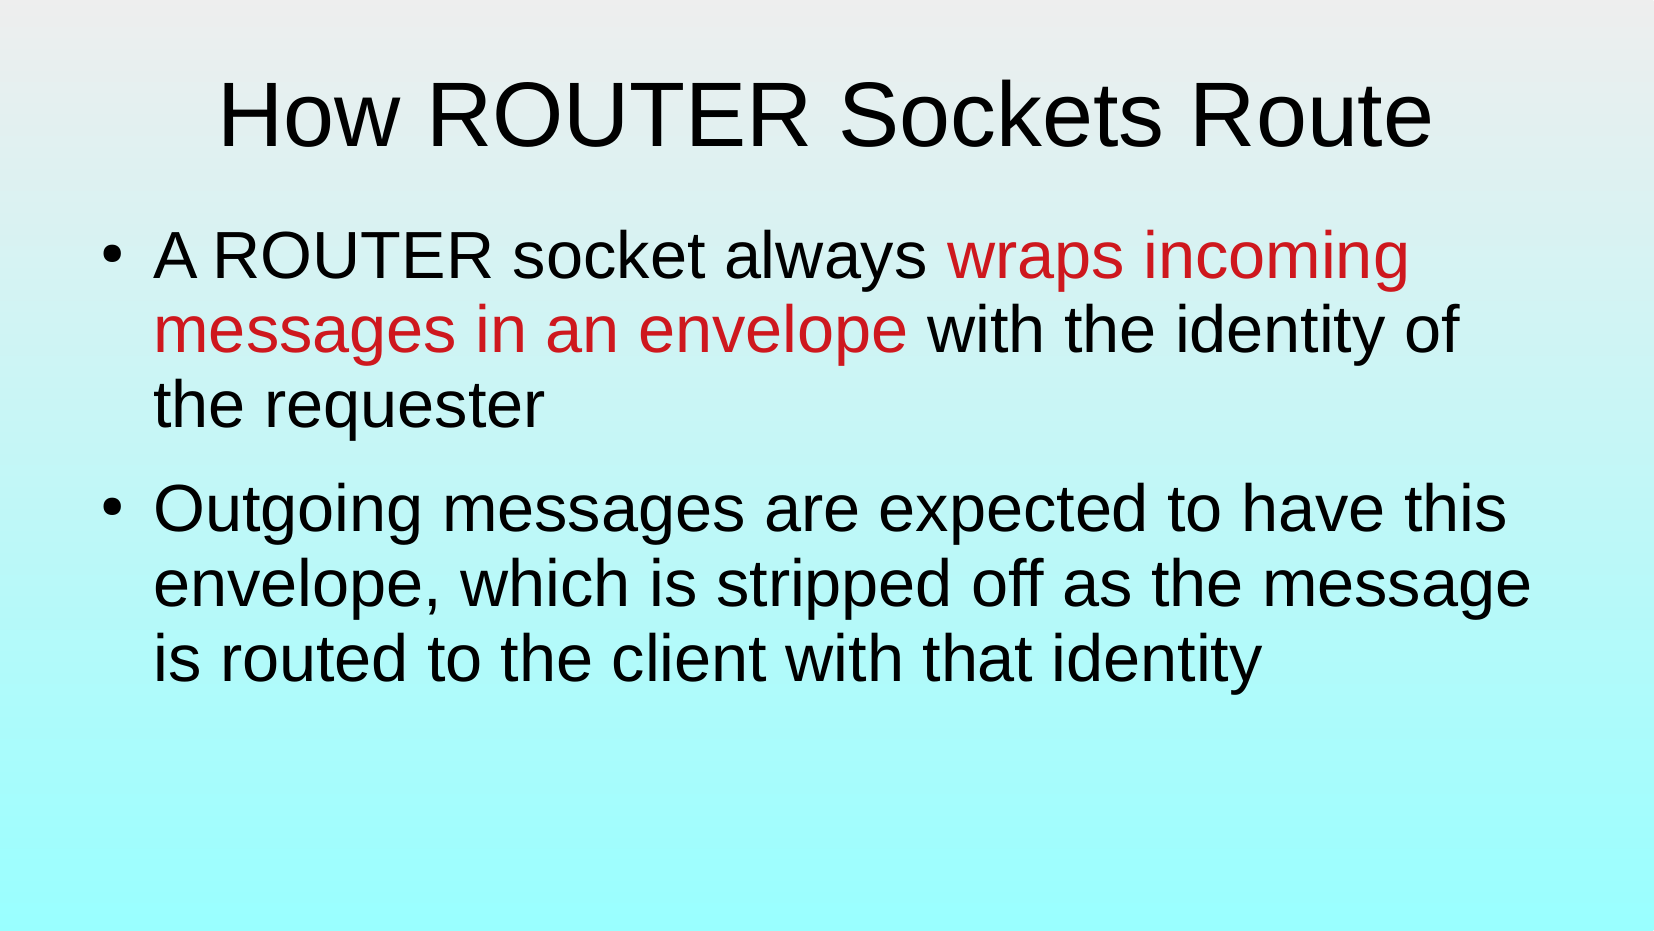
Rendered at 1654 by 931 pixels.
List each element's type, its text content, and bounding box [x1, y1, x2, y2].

title How ROUTER Sockets Route [82, 37, 1571, 193]
list A ROUTER socket always wraps incoming messages in an envelope with the identity of the requester Outgoing messages are expected to have this envelope, which is stripped off as the message is routed to the client with that identity [82, 217, 1571, 758]
